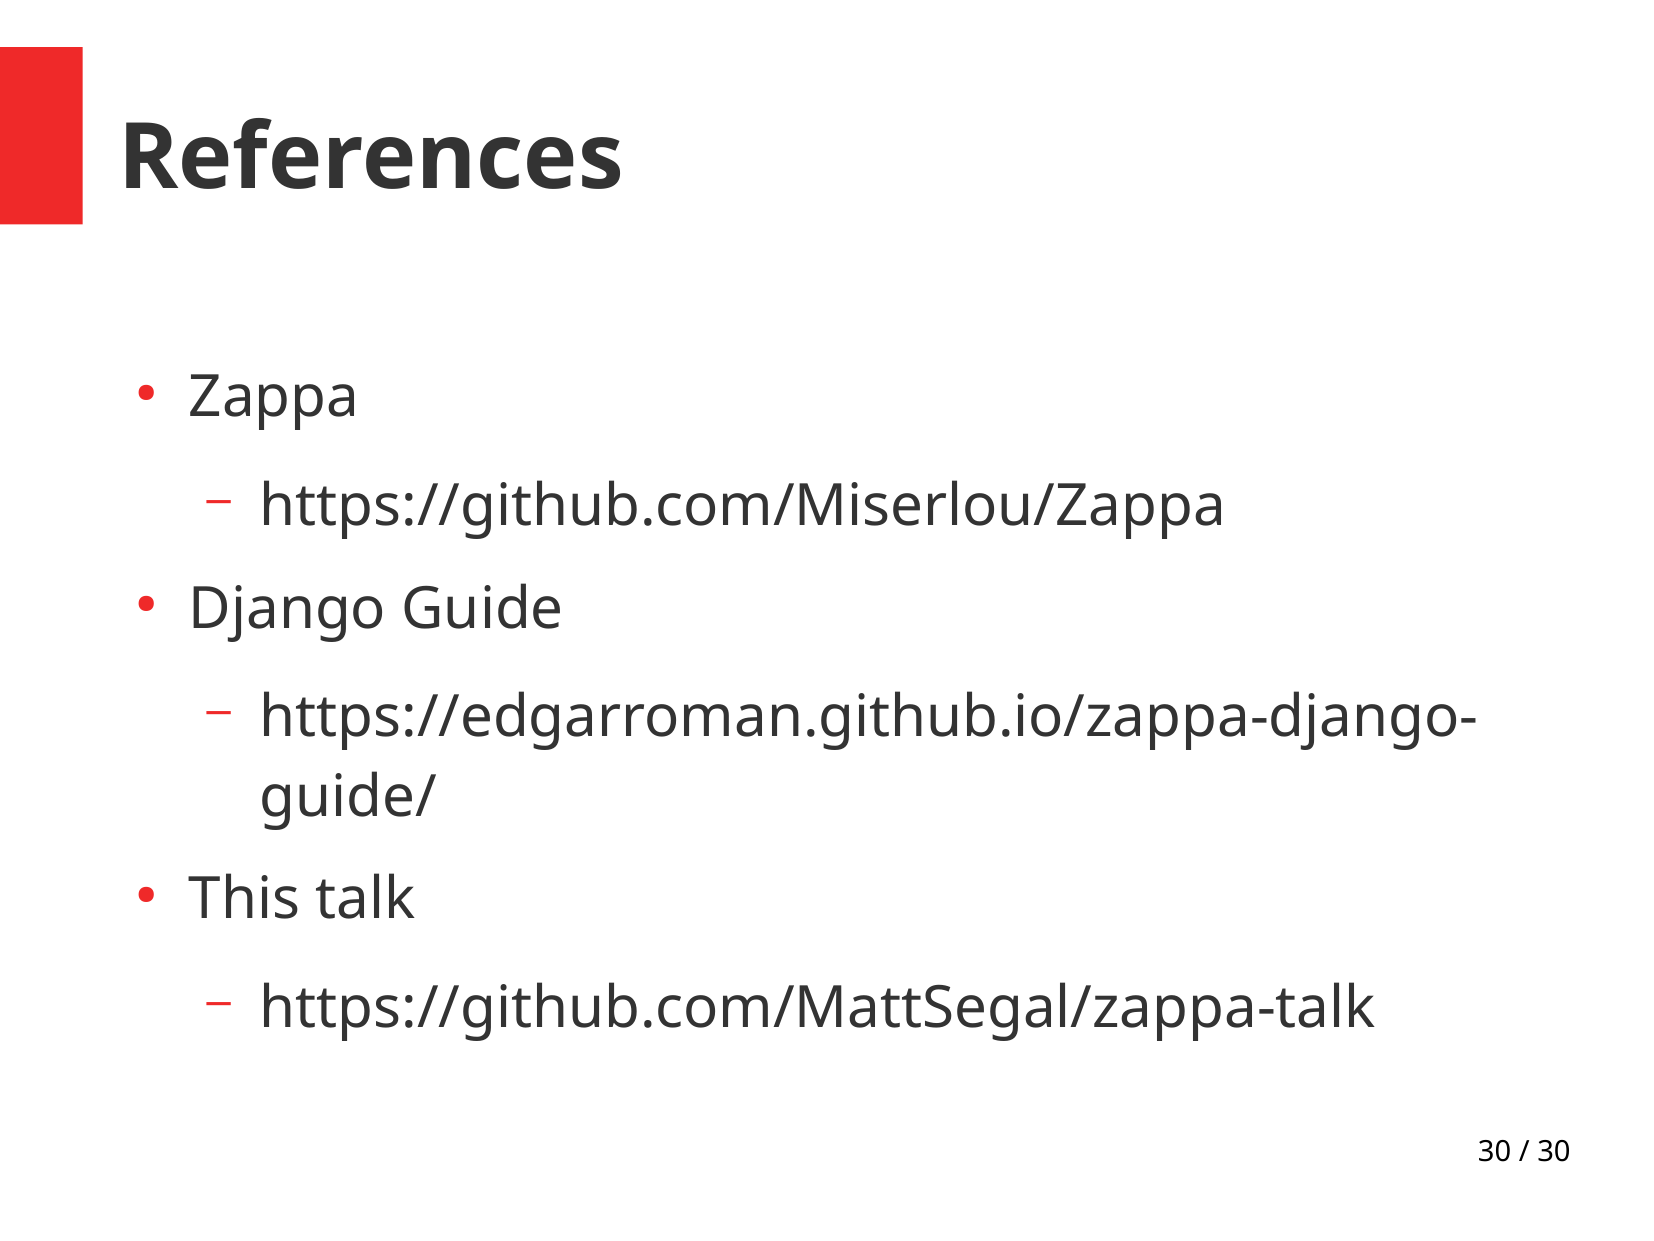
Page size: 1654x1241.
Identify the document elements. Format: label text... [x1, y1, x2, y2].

list Zappa https://github.com/Miserlou/Zappa Django Guide https://edgarroman.github.io/zappa-django-guide/ This talk https://github.com/MattSegal/zappa-talk [118, 354, 1536, 1074]
title References [118, 49, 1571, 257]
